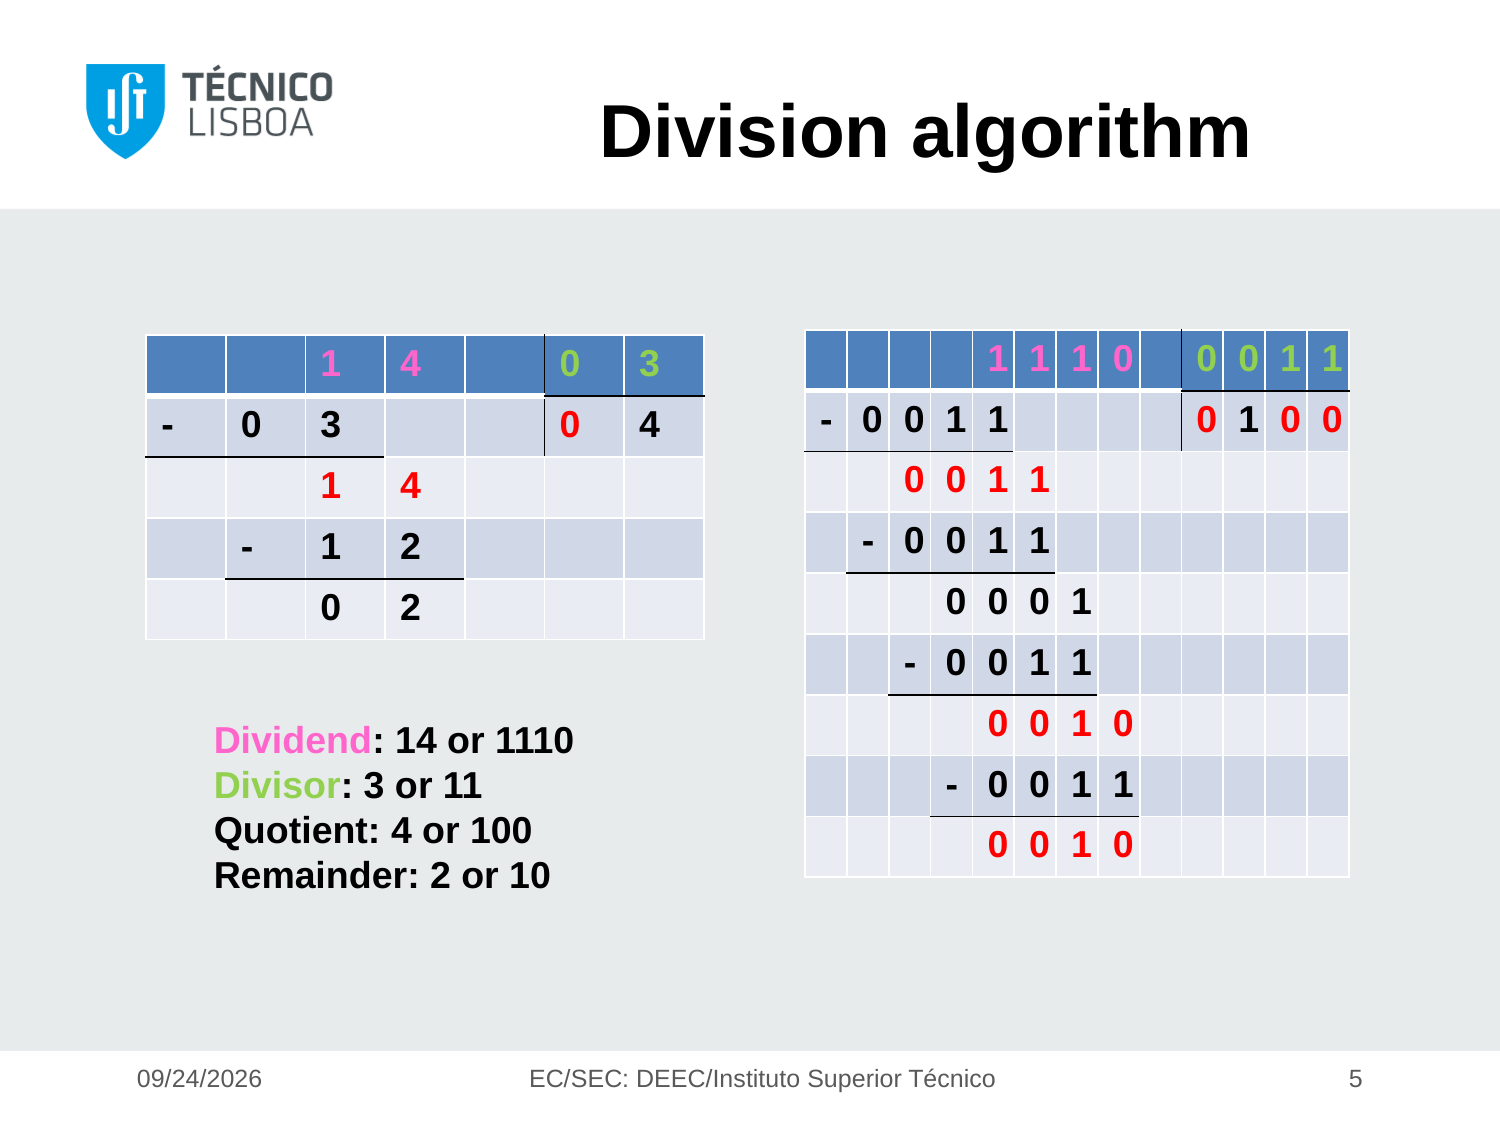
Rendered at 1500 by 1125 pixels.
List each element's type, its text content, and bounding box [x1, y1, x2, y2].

table_cell 0 [1015, 817, 1055, 876]
table_cell [806, 756, 846, 816]
table_cell 1 [1015, 452, 1055, 511]
table_header [931, 331, 972, 388]
table_cell [1224, 756, 1264, 816]
table_cell 0 [306, 580, 384, 639]
table_cell [890, 817, 930, 876]
table_header 0 [1224, 331, 1264, 390]
table_cell [1266, 696, 1306, 755]
table_cell [1182, 756, 1222, 816]
table_cell [1099, 393, 1139, 451]
table_cell 1 [306, 458, 384, 517]
table_cell [1141, 393, 1181, 451]
table_cell 1 [1057, 635, 1097, 694]
table_header 0 [1099, 331, 1139, 388]
table_cell - [227, 519, 305, 578]
table_cell [1141, 635, 1181, 694]
table_cell 2 [386, 580, 464, 639]
table_cell [1308, 452, 1348, 511]
table_cell [1141, 817, 1181, 876]
table_cell 0 [931, 513, 972, 572]
table_header [466, 336, 544, 393]
table_cell [848, 696, 888, 755]
table_header 1 [1057, 331, 1097, 388]
table_cell [386, 399, 464, 456]
table_cell - [890, 635, 930, 694]
table_cell 0 [1266, 392, 1306, 451]
table_cell [1266, 513, 1306, 572]
table_cell 0 [890, 393, 930, 451]
table_cell [625, 519, 703, 578]
footer EC/SEC: DEEC/Instituto Superior Técnico [512, 1052, 1021, 1103]
table_cell [1057, 393, 1097, 451]
table_cell [1308, 635, 1348, 694]
table_cell 0 [1182, 392, 1222, 451]
table_cell [1182, 452, 1222, 511]
table_cell [625, 580, 703, 639]
table_cell 0 [973, 696, 1013, 755]
table_cell 4 [386, 458, 464, 517]
table_cell 1 [1015, 513, 1055, 572]
table_cell [806, 635, 846, 694]
table_cell 2 [386, 519, 464, 578]
table_cell 0 [1099, 817, 1139, 876]
table_cell [1099, 574, 1139, 633]
table_cell 0 [931, 635, 972, 694]
table_cell 1 [306, 519, 384, 578]
table_cell 0 [973, 817, 1013, 876]
table_cell [1308, 756, 1348, 816]
table_cell [1308, 513, 1348, 572]
table_cell [1015, 393, 1055, 451]
table_cell [848, 756, 888, 816]
table_cell [1224, 574, 1264, 633]
table_cell - [147, 399, 225, 456]
table_cell [931, 696, 972, 755]
title Division algorithm [584, 56, 1500, 200]
table_cell [466, 399, 544, 456]
picture [0, 0, 1500, 1125]
table_cell [1141, 696, 1181, 755]
table_cell 0 [1015, 696, 1055, 755]
text_box Dividend: 14 or 1110 Divisor: 3 or 11 Quotient: 4 or 100 Remainder: 2 or 10 [198, 708, 590, 904]
table_cell [466, 580, 544, 639]
table_cell 1 [973, 393, 1013, 451]
table_cell [1224, 696, 1264, 755]
table_cell 0 [1099, 696, 1139, 755]
table_cell 1 [973, 513, 1013, 572]
table_header 4 [386, 336, 464, 393]
table_cell 0 [890, 513, 930, 572]
table_cell 4 [625, 397, 703, 456]
table_cell 0 [1308, 392, 1348, 451]
table_cell [625, 458, 703, 517]
table_cell [545, 580, 623, 639]
table_cell 3 [306, 399, 384, 456]
table_cell 0 [931, 574, 972, 633]
table_cell [147, 458, 225, 517]
table_cell [1224, 513, 1264, 572]
table_header [806, 331, 846, 388]
table_cell [806, 817, 846, 876]
table_cell 1 [973, 452, 1013, 511]
table_cell [1099, 635, 1139, 694]
table_cell [545, 458, 623, 517]
table_cell 0 [973, 635, 1013, 694]
table_cell [1141, 756, 1181, 816]
table_cell - [848, 513, 888, 572]
table_cell [806, 696, 846, 755]
table_cell [1224, 817, 1264, 876]
table_cell [147, 580, 225, 639]
table_cell [1141, 513, 1181, 572]
table_cell [890, 696, 930, 755]
table_cell 1 [1015, 635, 1055, 694]
table_cell [1099, 513, 1139, 572]
table_cell [1266, 452, 1306, 511]
table_cell 0 [227, 399, 305, 456]
table_cell [848, 574, 888, 633]
table_cell [1266, 574, 1306, 633]
table_cell [1224, 635, 1264, 694]
table_cell 0 [545, 397, 623, 456]
table_cell [1308, 696, 1348, 755]
table_cell 0 [848, 393, 888, 451]
table_header 1 [1015, 331, 1055, 388]
table_header [848, 331, 888, 388]
table_cell 0 [1015, 574, 1055, 633]
table_cell 0 [890, 452, 930, 511]
table_cell [806, 574, 846, 633]
table_cell [1308, 817, 1348, 876]
table_cell 1 [1224, 392, 1264, 451]
table_cell [1057, 513, 1097, 572]
table_cell 1 [1057, 756, 1097, 816]
table_cell 1 [1099, 756, 1139, 816]
table_header 1 [306, 336, 384, 393]
table_header [147, 336, 225, 393]
table_cell [1099, 452, 1139, 511]
table_cell [1182, 574, 1222, 633]
table_cell [848, 635, 888, 694]
table_cell [545, 519, 623, 578]
table_cell [1182, 696, 1222, 755]
table_cell [1266, 756, 1306, 816]
table_cell [1182, 635, 1222, 694]
table_cell [466, 519, 544, 578]
table_header 1 [1308, 331, 1348, 390]
table_cell 1 [1057, 574, 1097, 633]
table_cell [227, 580, 305, 639]
table_cell - [806, 393, 846, 451]
table_cell [1266, 817, 1306, 876]
slide_number <number> [1077, 1052, 1378, 1103]
table_header 1 [1266, 331, 1306, 390]
table_cell 1 [1057, 817, 1097, 876]
table_cell [1182, 513, 1222, 572]
table_header 3 [625, 336, 703, 395]
table_cell 0 [973, 574, 1013, 633]
table_cell [1182, 817, 1222, 876]
table_cell [1141, 574, 1181, 633]
table_cell [890, 574, 930, 633]
table_header [227, 336, 305, 393]
table_cell [848, 817, 888, 876]
table_cell [1141, 452, 1181, 511]
table_cell [1057, 452, 1097, 511]
table_cell [1308, 574, 1348, 633]
table_cell [227, 458, 305, 517]
table_cell [848, 452, 888, 511]
table_cell - [931, 756, 972, 816]
table_cell [1266, 635, 1306, 694]
table_cell [931, 817, 972, 876]
table_cell [466, 458, 544, 517]
table_header [1141, 331, 1181, 388]
table_cell [806, 452, 846, 511]
table_cell 1 [1057, 696, 1097, 755]
table_header 0 [1182, 331, 1222, 390]
table_cell 1 [931, 393, 972, 451]
table_cell [1224, 452, 1264, 511]
slide_number 11/24/2020 [121, 1052, 425, 1103]
table_header 1 [973, 331, 1013, 388]
table_header 0 [545, 336, 623, 395]
table_cell 0 [1015, 756, 1055, 816]
table_cell [147, 519, 225, 578]
table_cell 0 [931, 452, 972, 511]
table_header [890, 331, 930, 388]
table_cell [890, 756, 930, 816]
table_cell 0 [973, 756, 1013, 816]
table_cell [806, 513, 846, 572]
